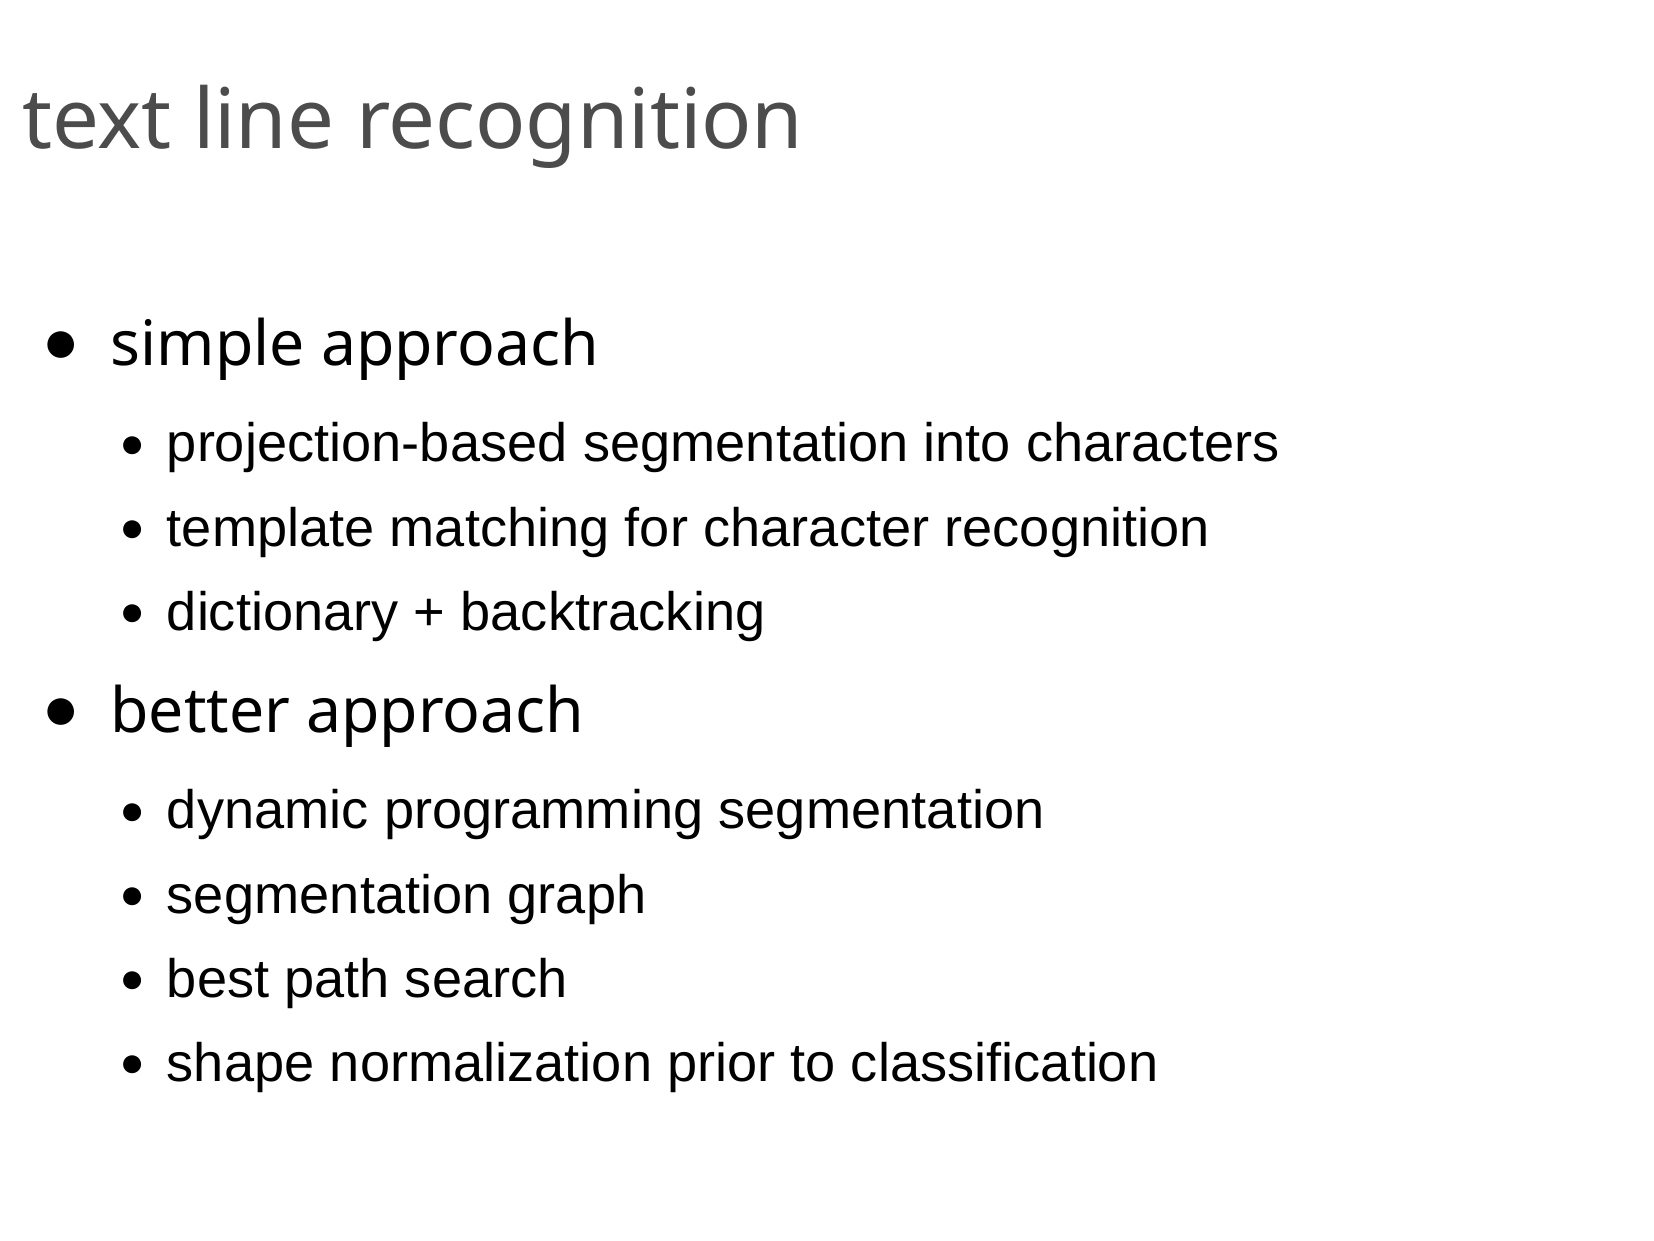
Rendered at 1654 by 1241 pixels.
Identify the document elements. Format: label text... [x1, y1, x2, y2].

title text line recognition [22, 19, 1654, 213]
list simple approach projection-based segmentation into characters template matching for character recognition dictionary + backtracking better approach dynamic programming segmentation segmentation graph best path search shape normalization prior to classification [25, 233, 1654, 1158]
